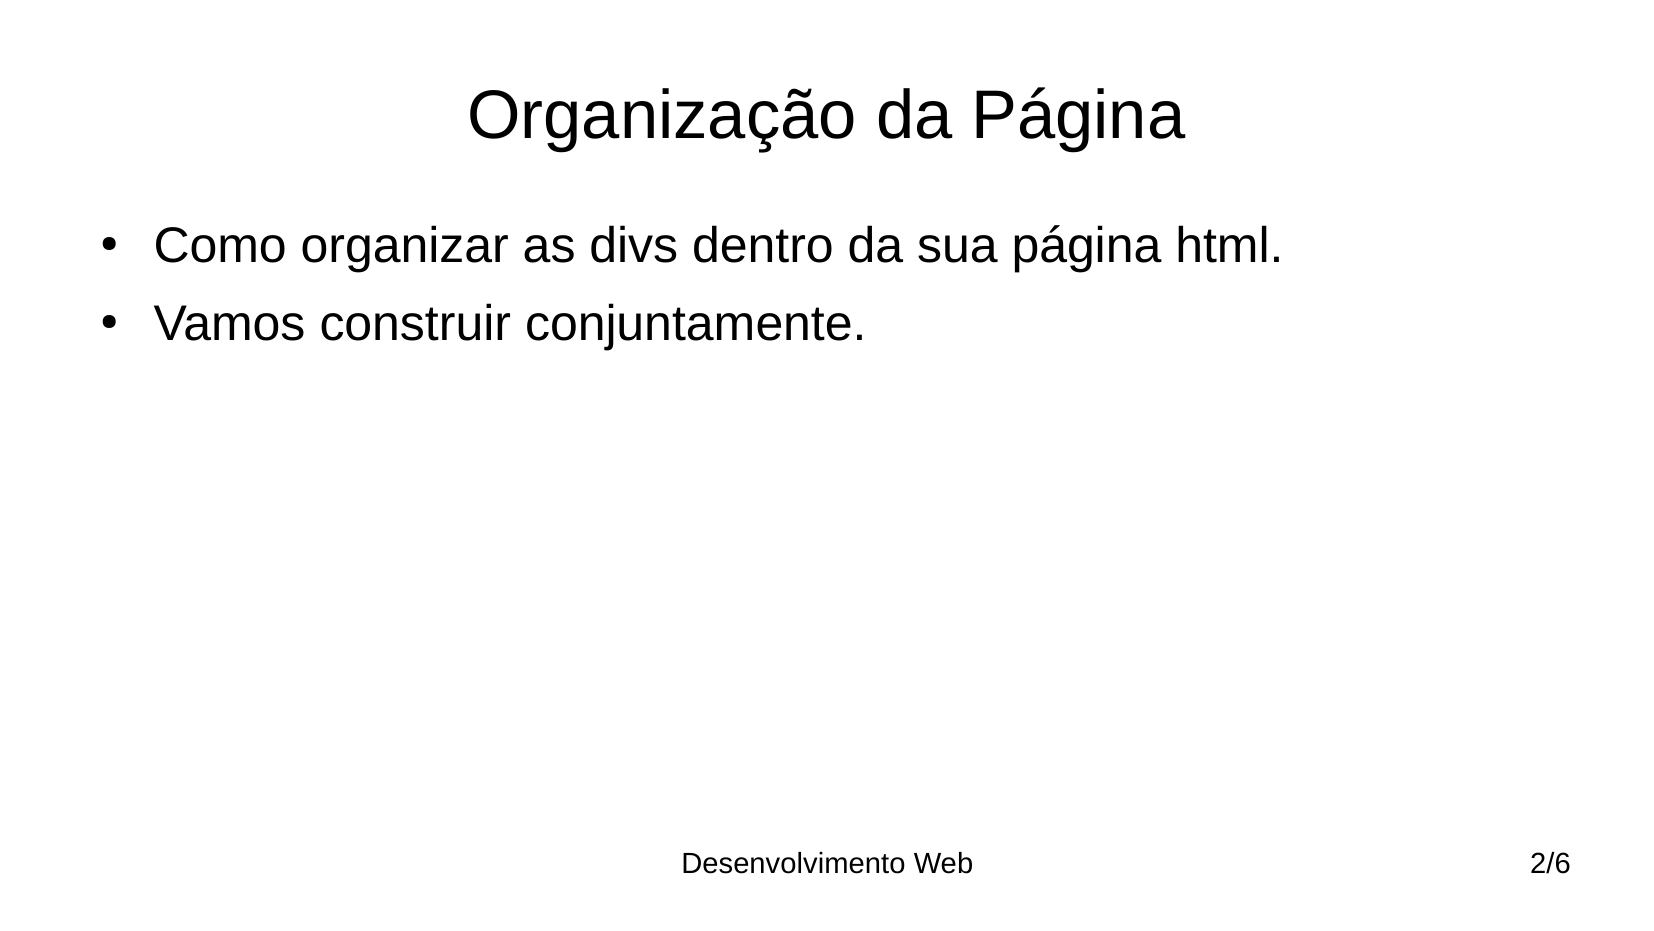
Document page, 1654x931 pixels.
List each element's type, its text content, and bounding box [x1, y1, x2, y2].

list Como organizar as divs dentro da sua página html. Vamos construir conjuntamente. [82, 217, 1571, 758]
title Organização da Página [82, 37, 1571, 193]
